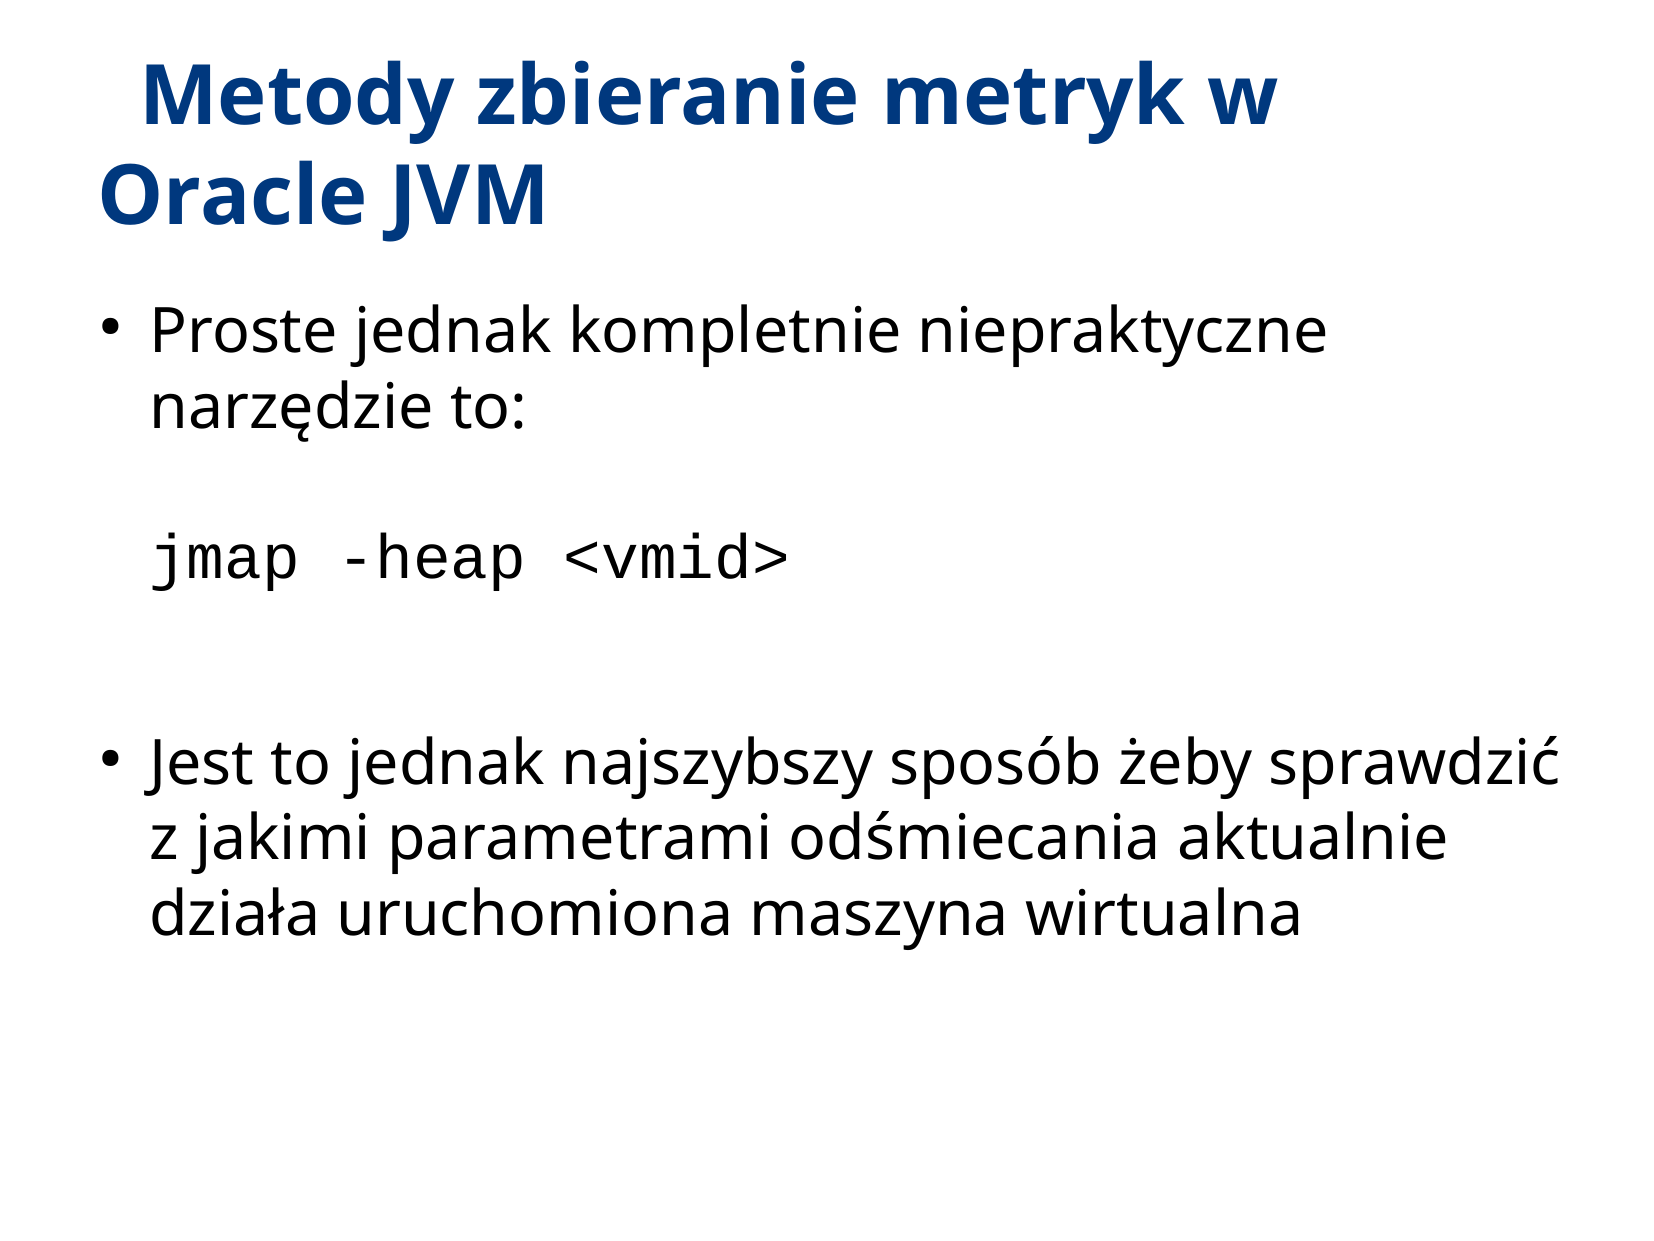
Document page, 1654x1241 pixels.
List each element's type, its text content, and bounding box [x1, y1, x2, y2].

title Metody zbieranie metryk w Oracle JVM [82, 49, 1571, 257]
list Proste jednak kompletnie niepraktyczne narzędzie to: jmap -heap <vmid> Jest to jednak najszybszy sposób żeby sprawdzić z jakimi parametrami odśmiecania aktualnie działa uruchomiona maszyna wirtualna [82, 290, 1571, 1010]
